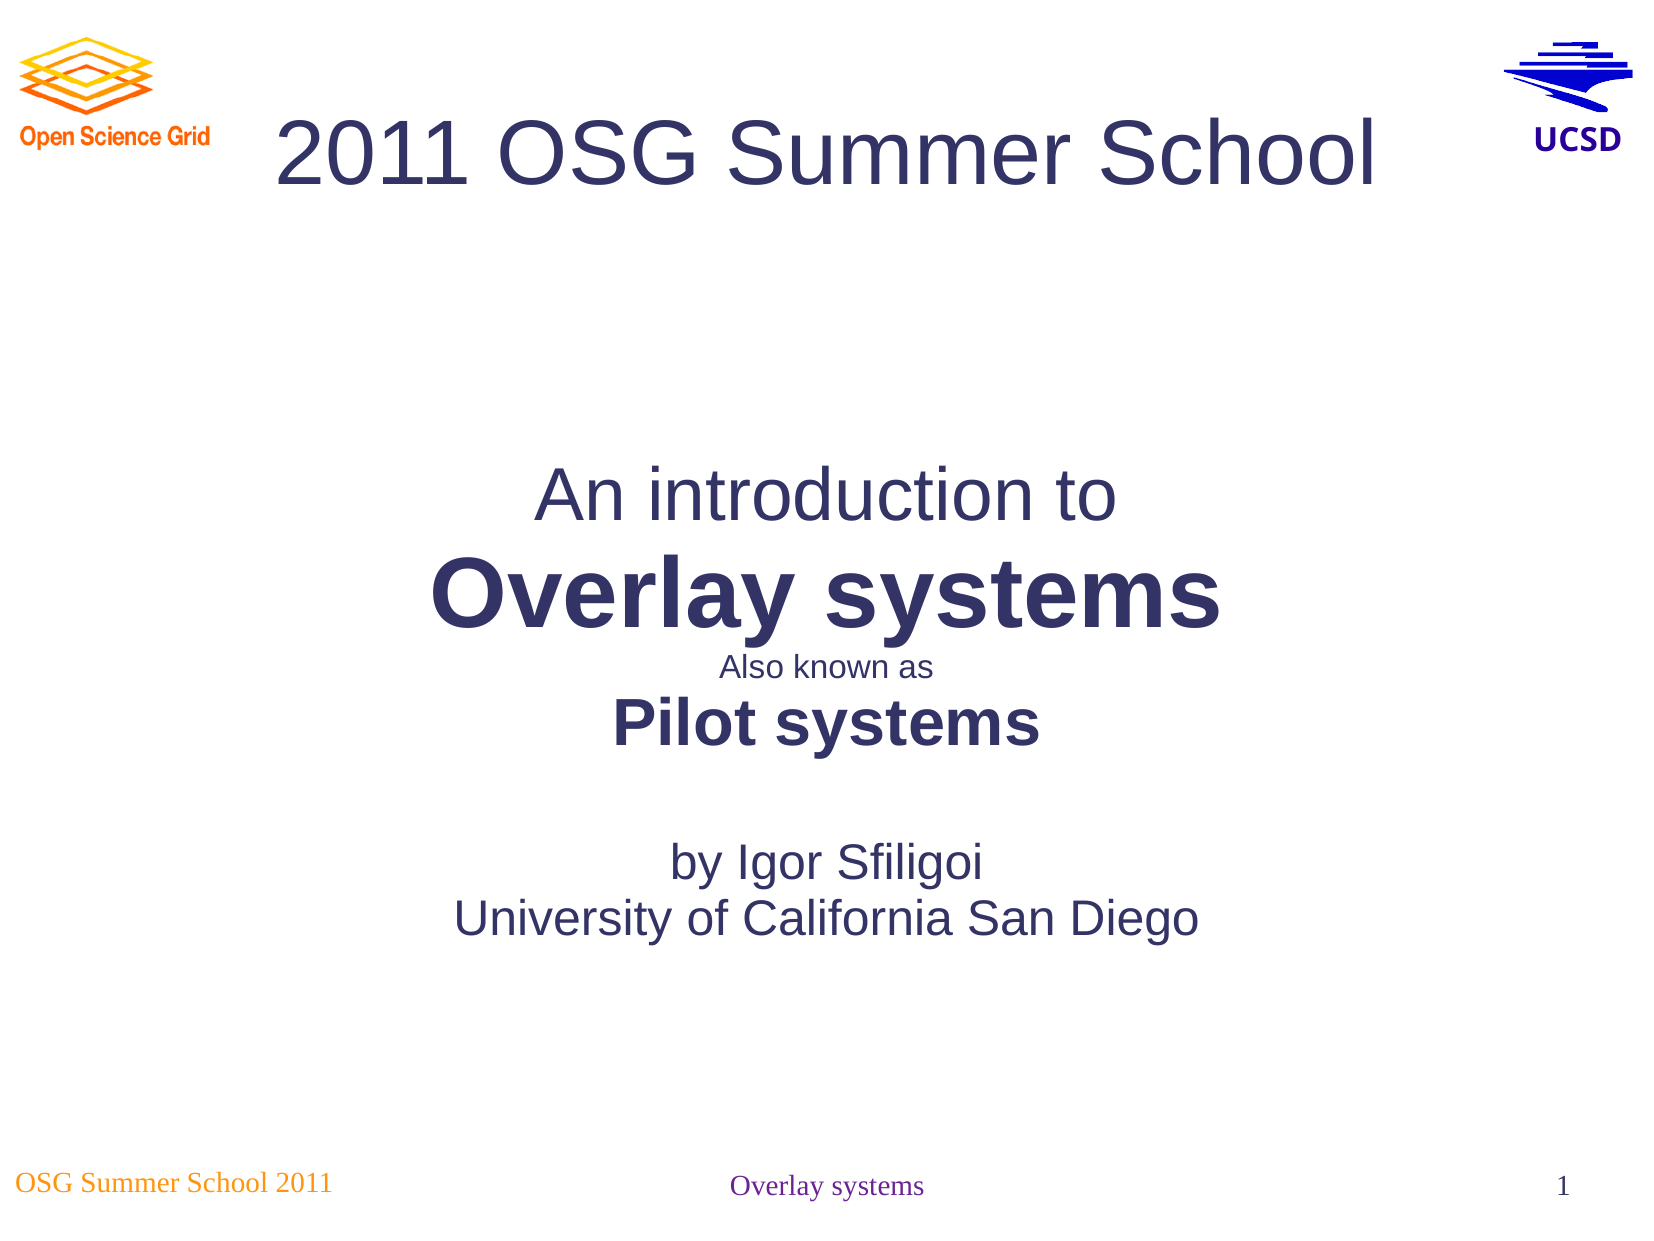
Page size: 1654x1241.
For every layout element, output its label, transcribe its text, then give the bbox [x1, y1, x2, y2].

subtitle An introduction to Overlay systems Also known as Pilot systems by Igor Sfiligoi University of California San Diego [82, 290, 1571, 1109]
title 2011 OSG Summer School [82, 49, 1571, 257]
picture [0, 14, 229, 167]
picture [1495, 42, 1637, 118]
